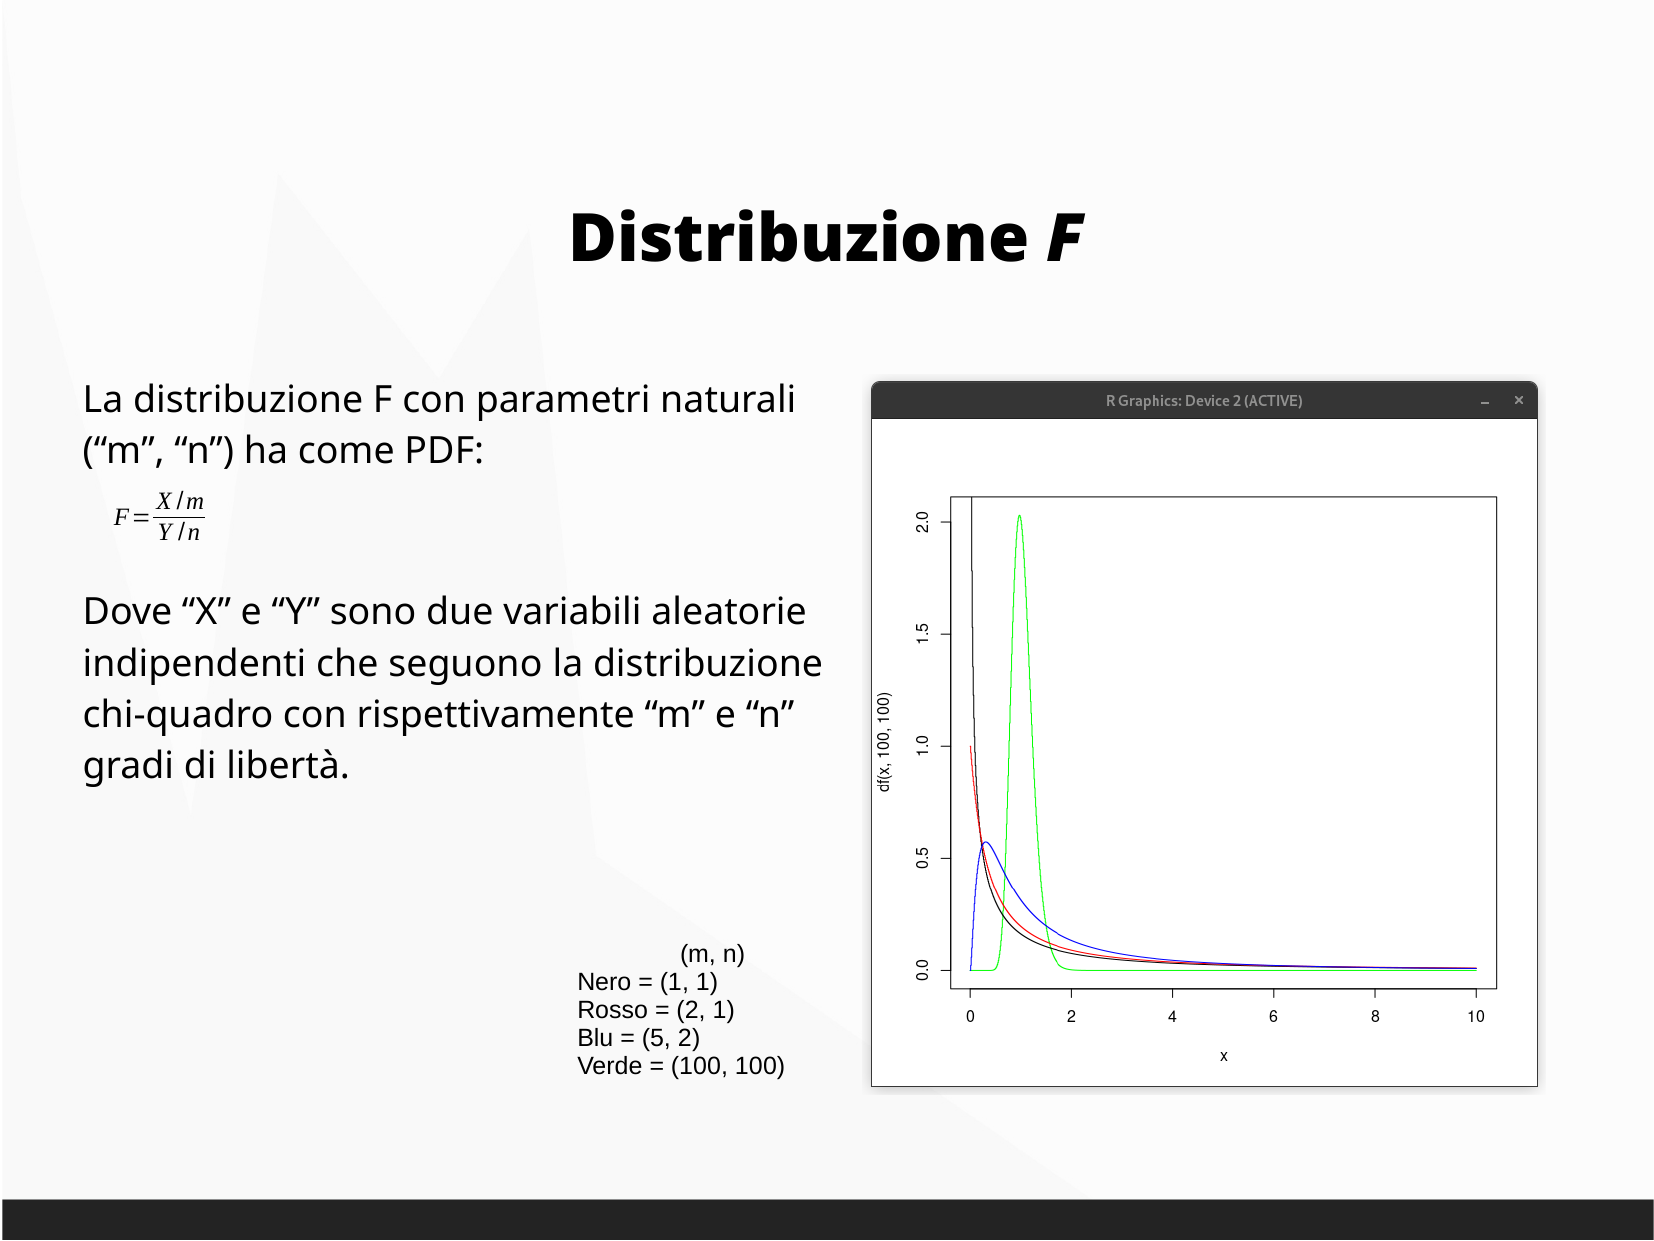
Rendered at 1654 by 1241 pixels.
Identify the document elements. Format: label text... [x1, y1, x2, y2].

title Distribuzione F [82, 132, 1571, 340]
text_box (m, n) Nero = (1, 1) Rosso = (2, 1) Blu = (5, 2) Verde = (100, 100) [562, 932, 863, 1088]
list La distribuzione F con parametri naturali (“m”, “n”) ha come PDF: Dove “X” e “Y” sono due variabili aleatorie indipendenti che seguono la distribuzione chi-quadro con rispettivamente “m” e “n” gradi di libertà. [82, 372, 826, 1093]
picture [2, 0, 1654, 1241]
chart [112, 487, 207, 547]
